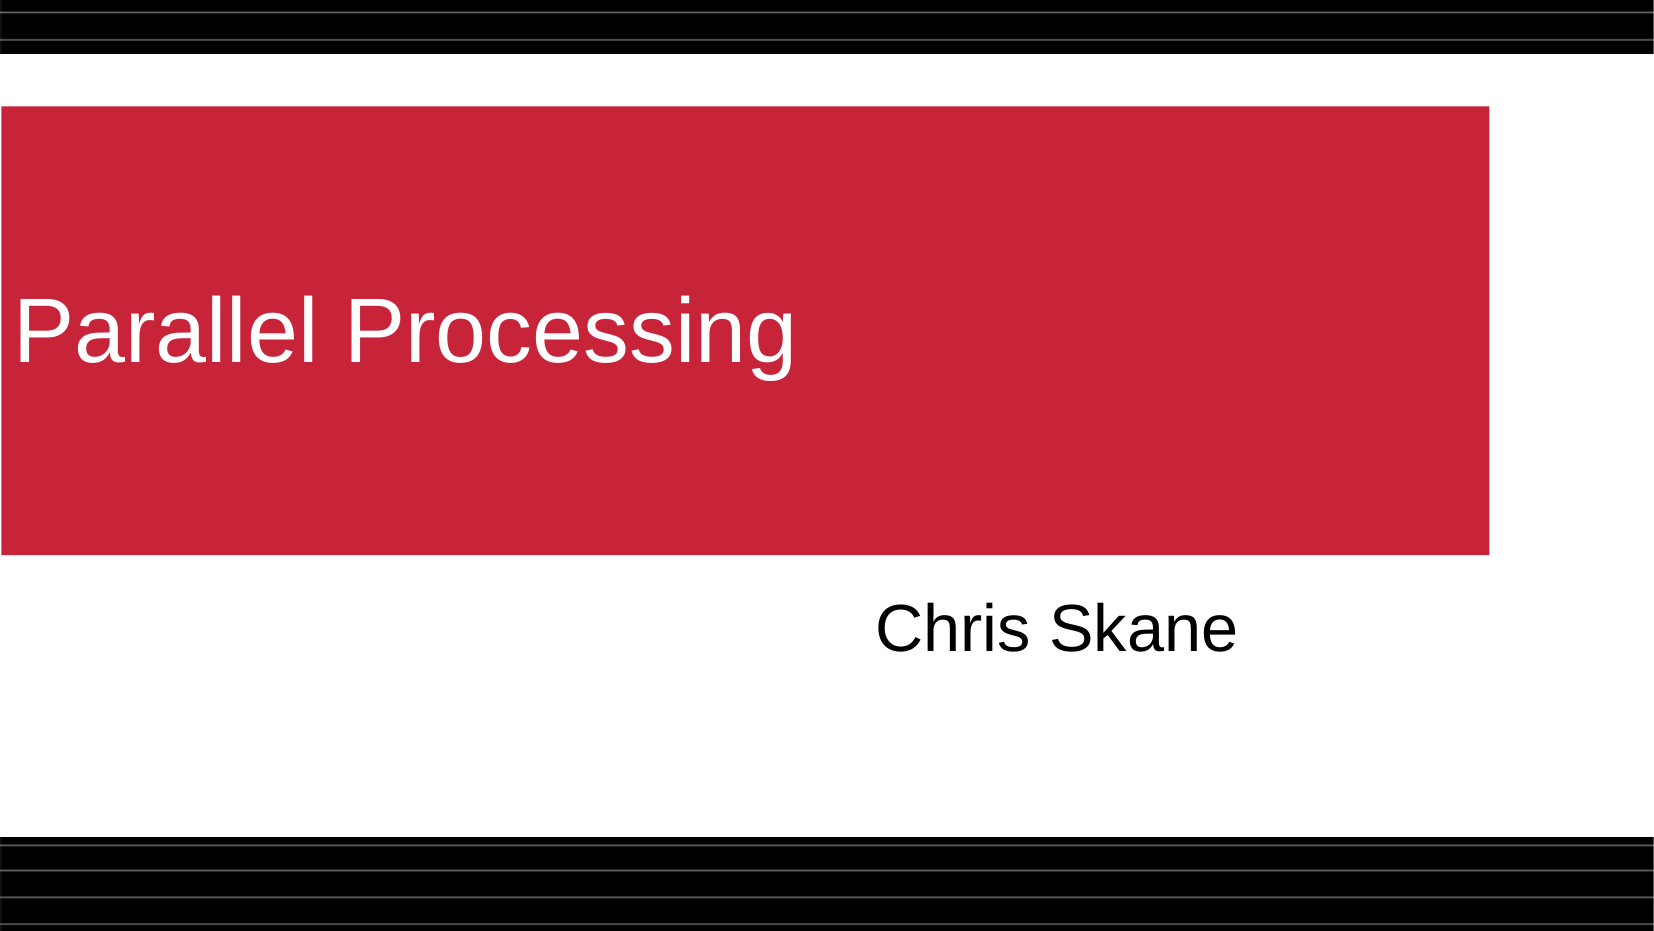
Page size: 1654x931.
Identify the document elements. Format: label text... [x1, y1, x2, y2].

picture [0, 837, 1654, 931]
picture [0, 0, 1654, 54]
subtitle Chris Skane [625, 590, 1489, 804]
title Parallel Processing [1, 106, 1490, 556]
